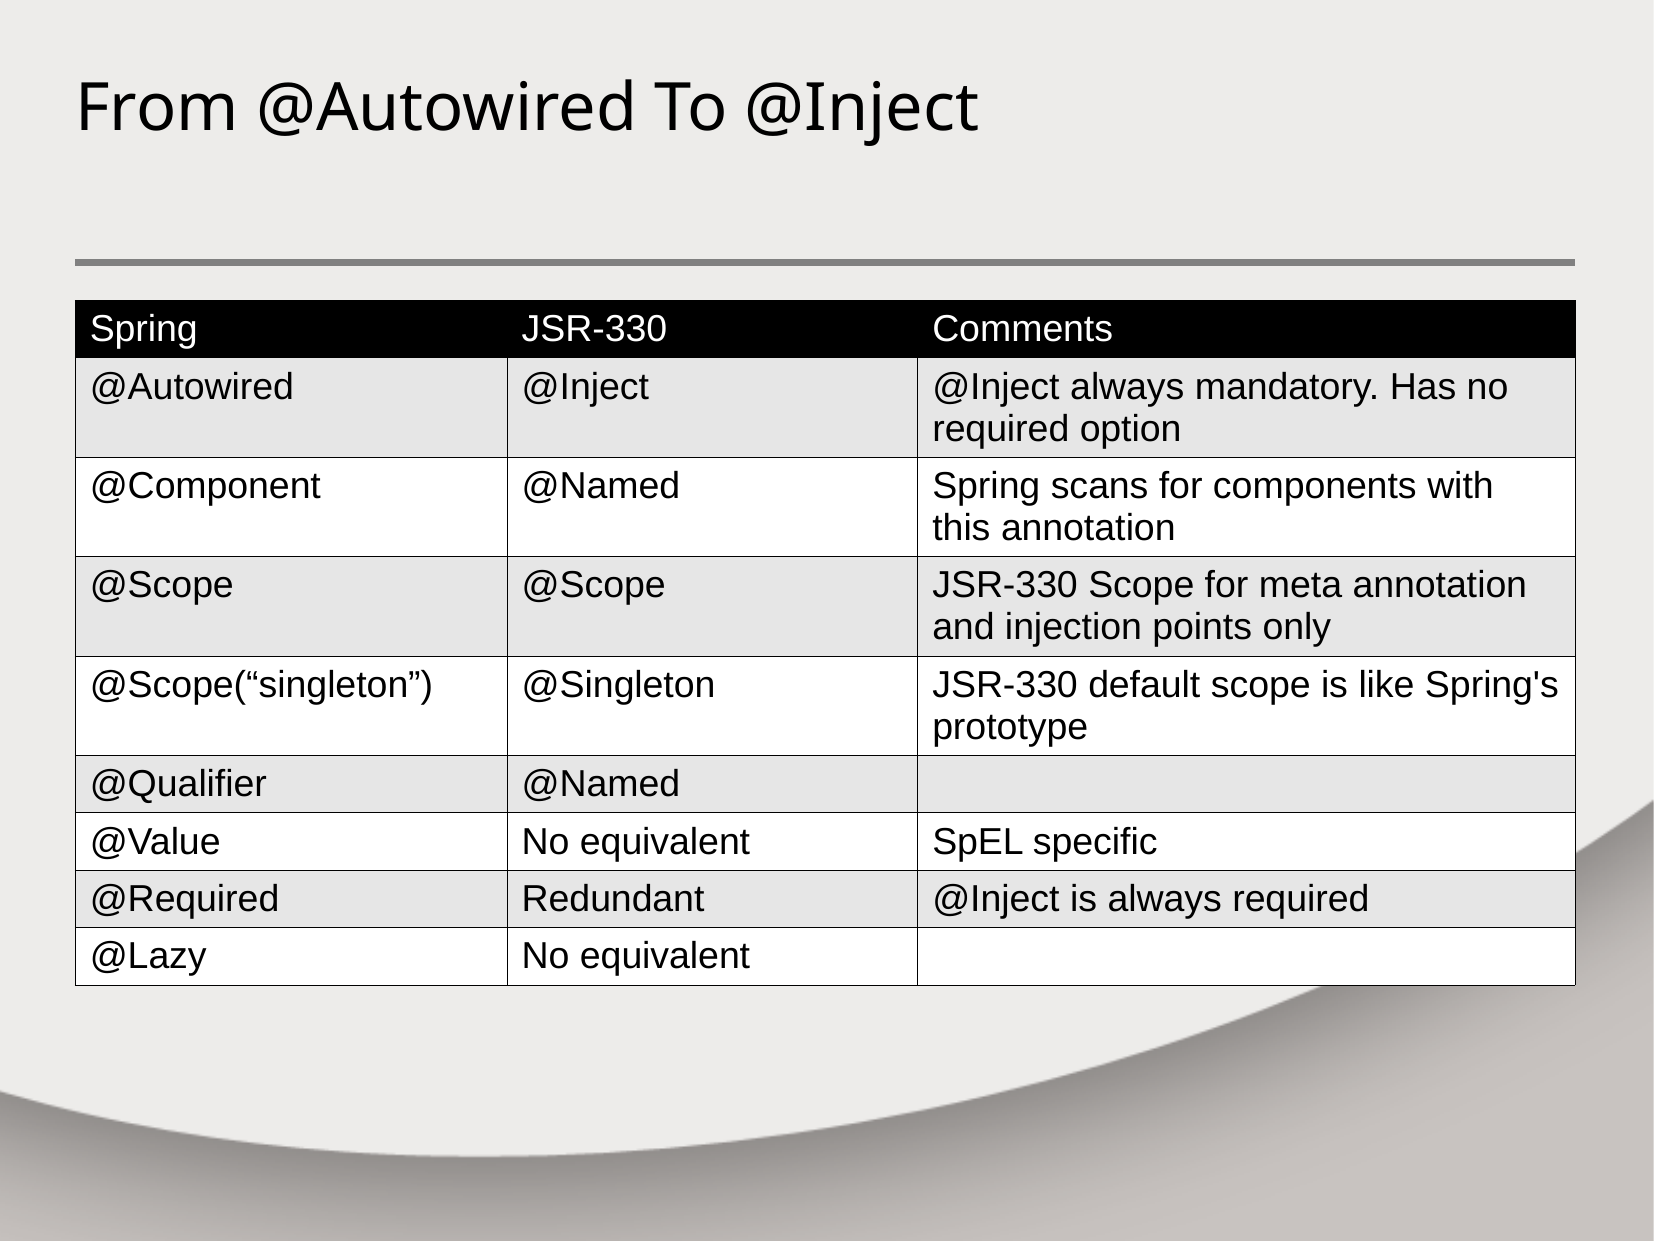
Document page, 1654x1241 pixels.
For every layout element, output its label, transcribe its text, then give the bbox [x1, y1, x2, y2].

table_cell @Named [508, 458, 917, 556]
table_cell @Lazy [76, 928, 507, 985]
table_cell Redundant [508, 871, 917, 927]
table_cell @Scope [76, 557, 507, 656]
table_cell @Required [76, 871, 507, 927]
table_header JSR-330 [508, 301, 917, 357]
table_cell @Scope(“singleton”) [76, 657, 507, 755]
table_cell Spring scans for components with this annotation [918, 458, 1575, 556]
table_cell @Value [76, 813, 507, 870]
table_cell @Named [508, 756, 917, 812]
table_cell No equivalent [508, 928, 917, 985]
title From @Autowired To @Inject [75, 75, 1576, 226]
table_cell @Component [76, 458, 507, 556]
table_cell @Inject always mandatory. Has no required option [918, 358, 1575, 457]
table_cell @Scope [508, 557, 917, 656]
table_cell @Singleton [508, 657, 917, 755]
table_cell [918, 756, 1575, 812]
table_cell [918, 928, 1575, 985]
table_cell @Inject is always required [918, 871, 1575, 927]
table_cell JSR-330 default scope is like Spring's prototype [918, 657, 1575, 755]
table_cell No equivalent [508, 813, 917, 870]
table_cell @Autowired [76, 358, 507, 457]
table_cell @Inject [508, 358, 917, 457]
table_header Spring [76, 301, 507, 357]
table_cell SpEL specific [918, 813, 1575, 870]
table_cell JSR-330 Scope for meta annotation and injection points only [918, 557, 1575, 656]
table_header Comments [918, 301, 1575, 357]
table_cell @Qualifier [76, 756, 507, 812]
picture [0, 0, 1654, 1241]
